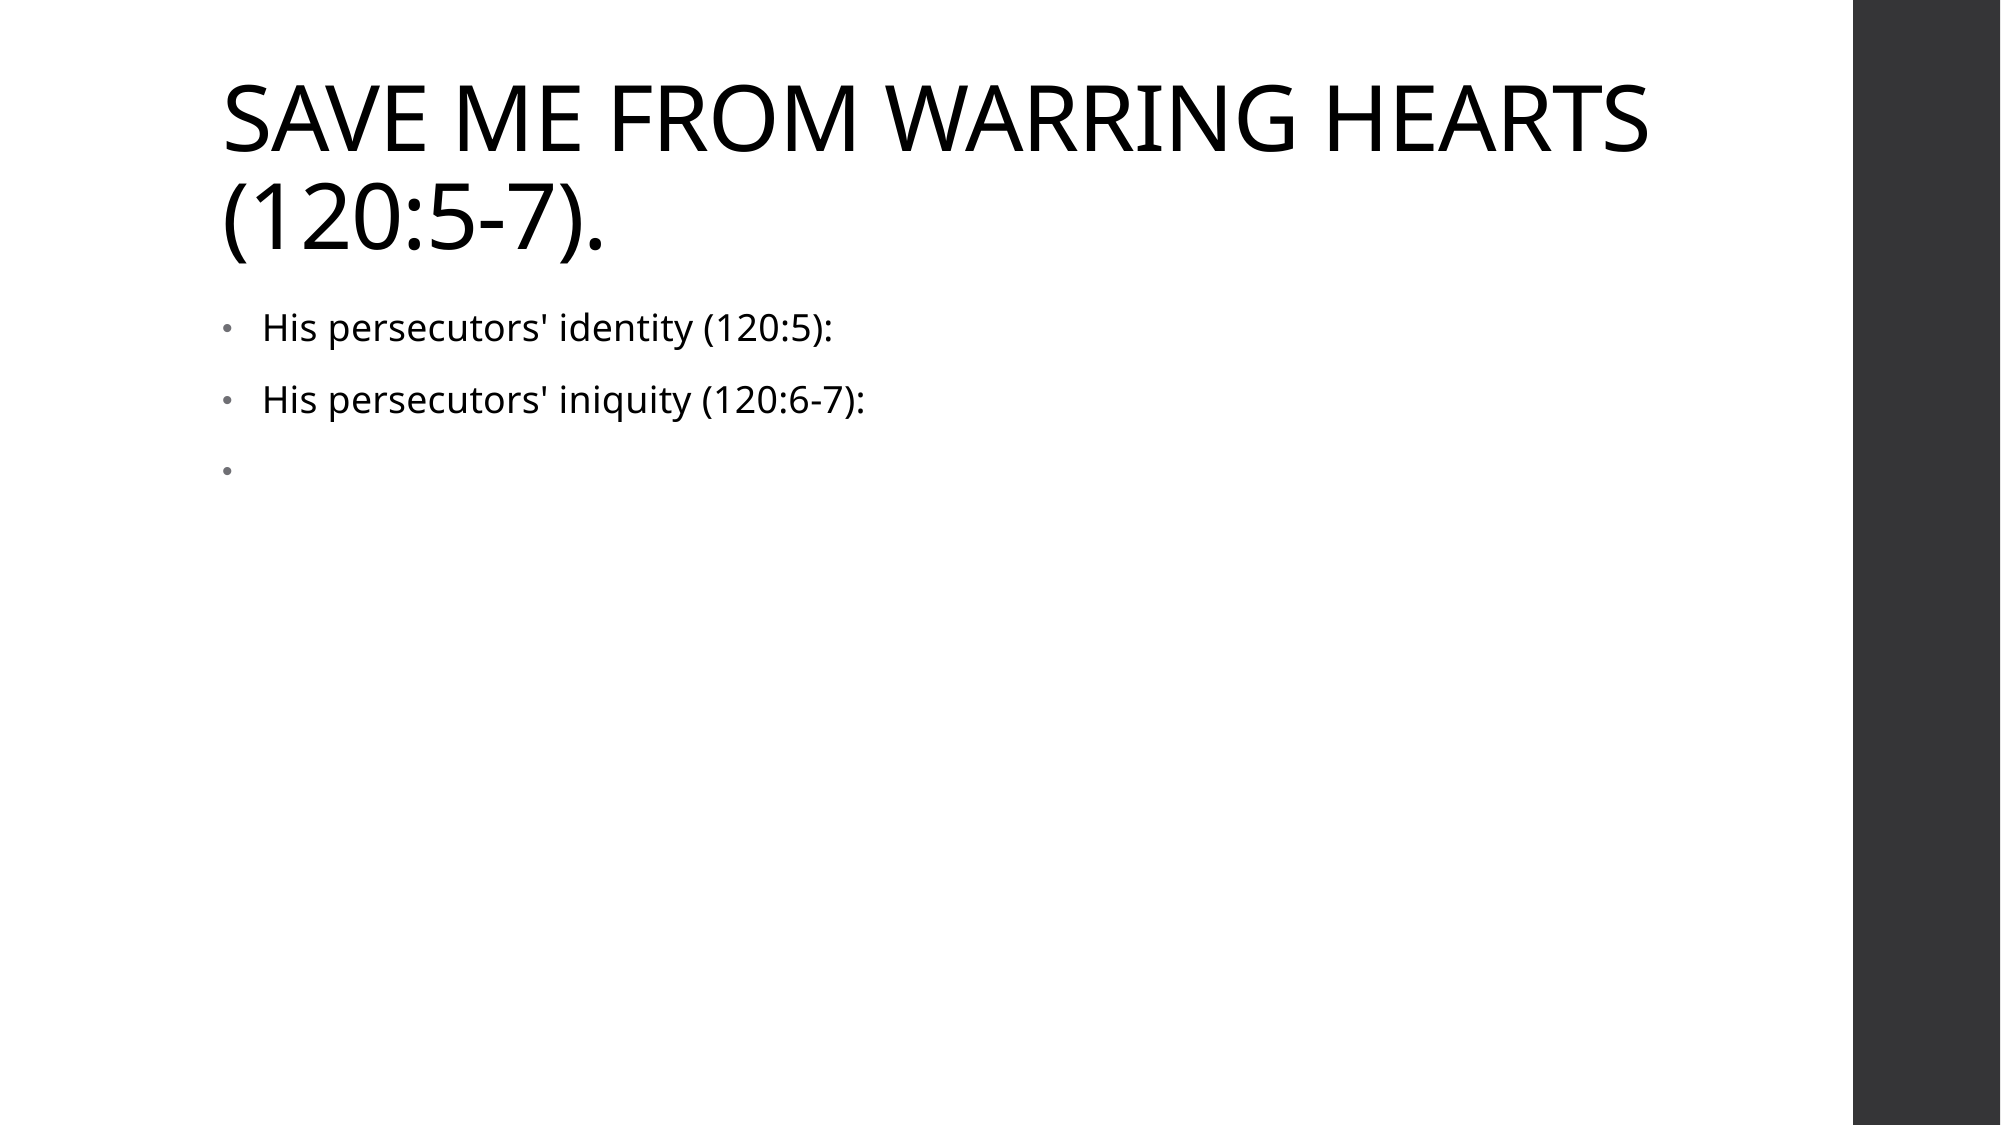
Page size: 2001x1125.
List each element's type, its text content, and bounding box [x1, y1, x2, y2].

title SAVE ME FROM WARRING HEARTS (120:5-7). [206, 60, 1797, 278]
list His persecutors' identity (120:5): His persecutors' iniquity (120:6-7): [206, 299, 1617, 1014]
